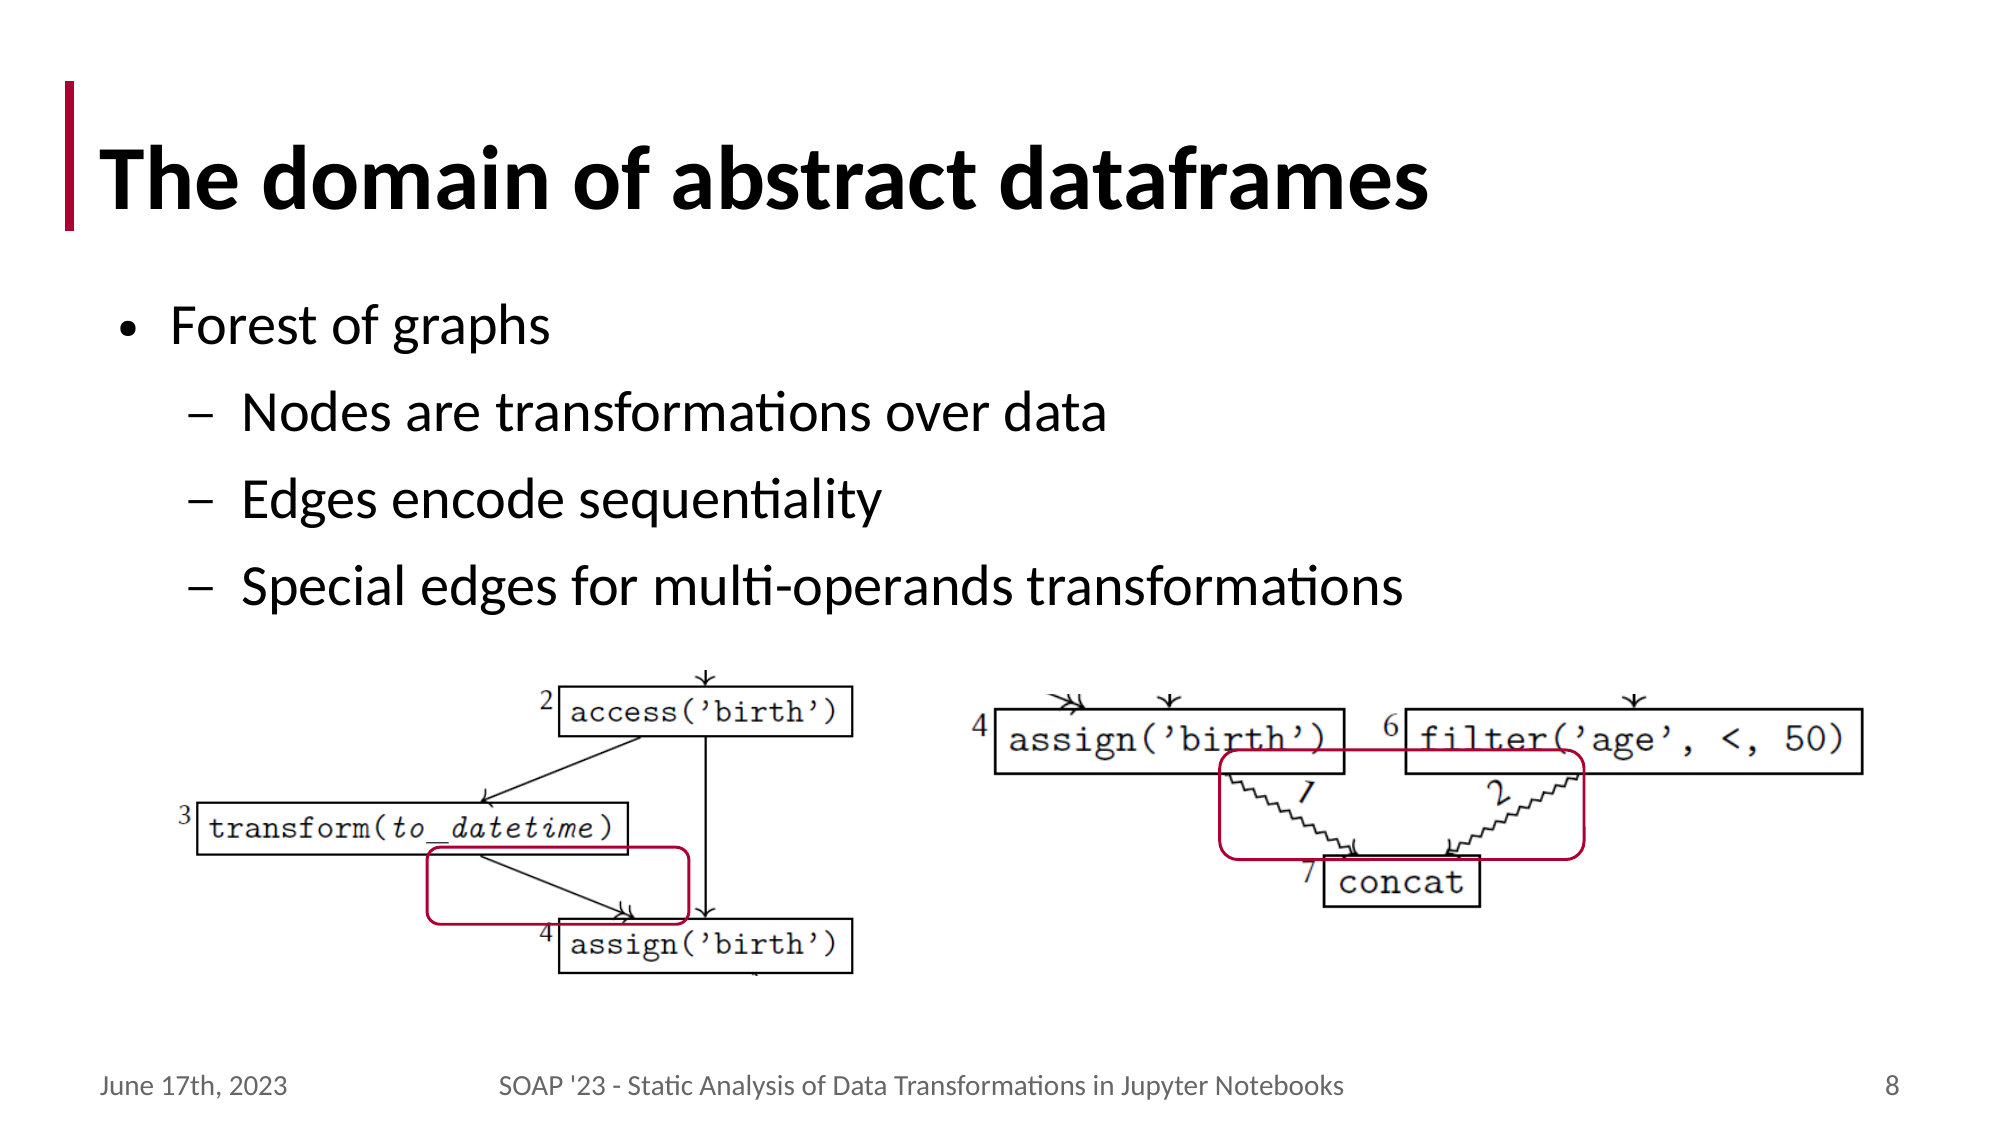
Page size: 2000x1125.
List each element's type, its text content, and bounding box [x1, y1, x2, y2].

picture [946, 694, 1882, 916]
picture [163, 670, 872, 976]
list Forest of graphs Nodes are transformations over data Edges encode sequentiality Special edges for multi-operands transformations [99, 300, 1900, 1027]
title The domain of abstract dataframes [99, 44, 1900, 233]
